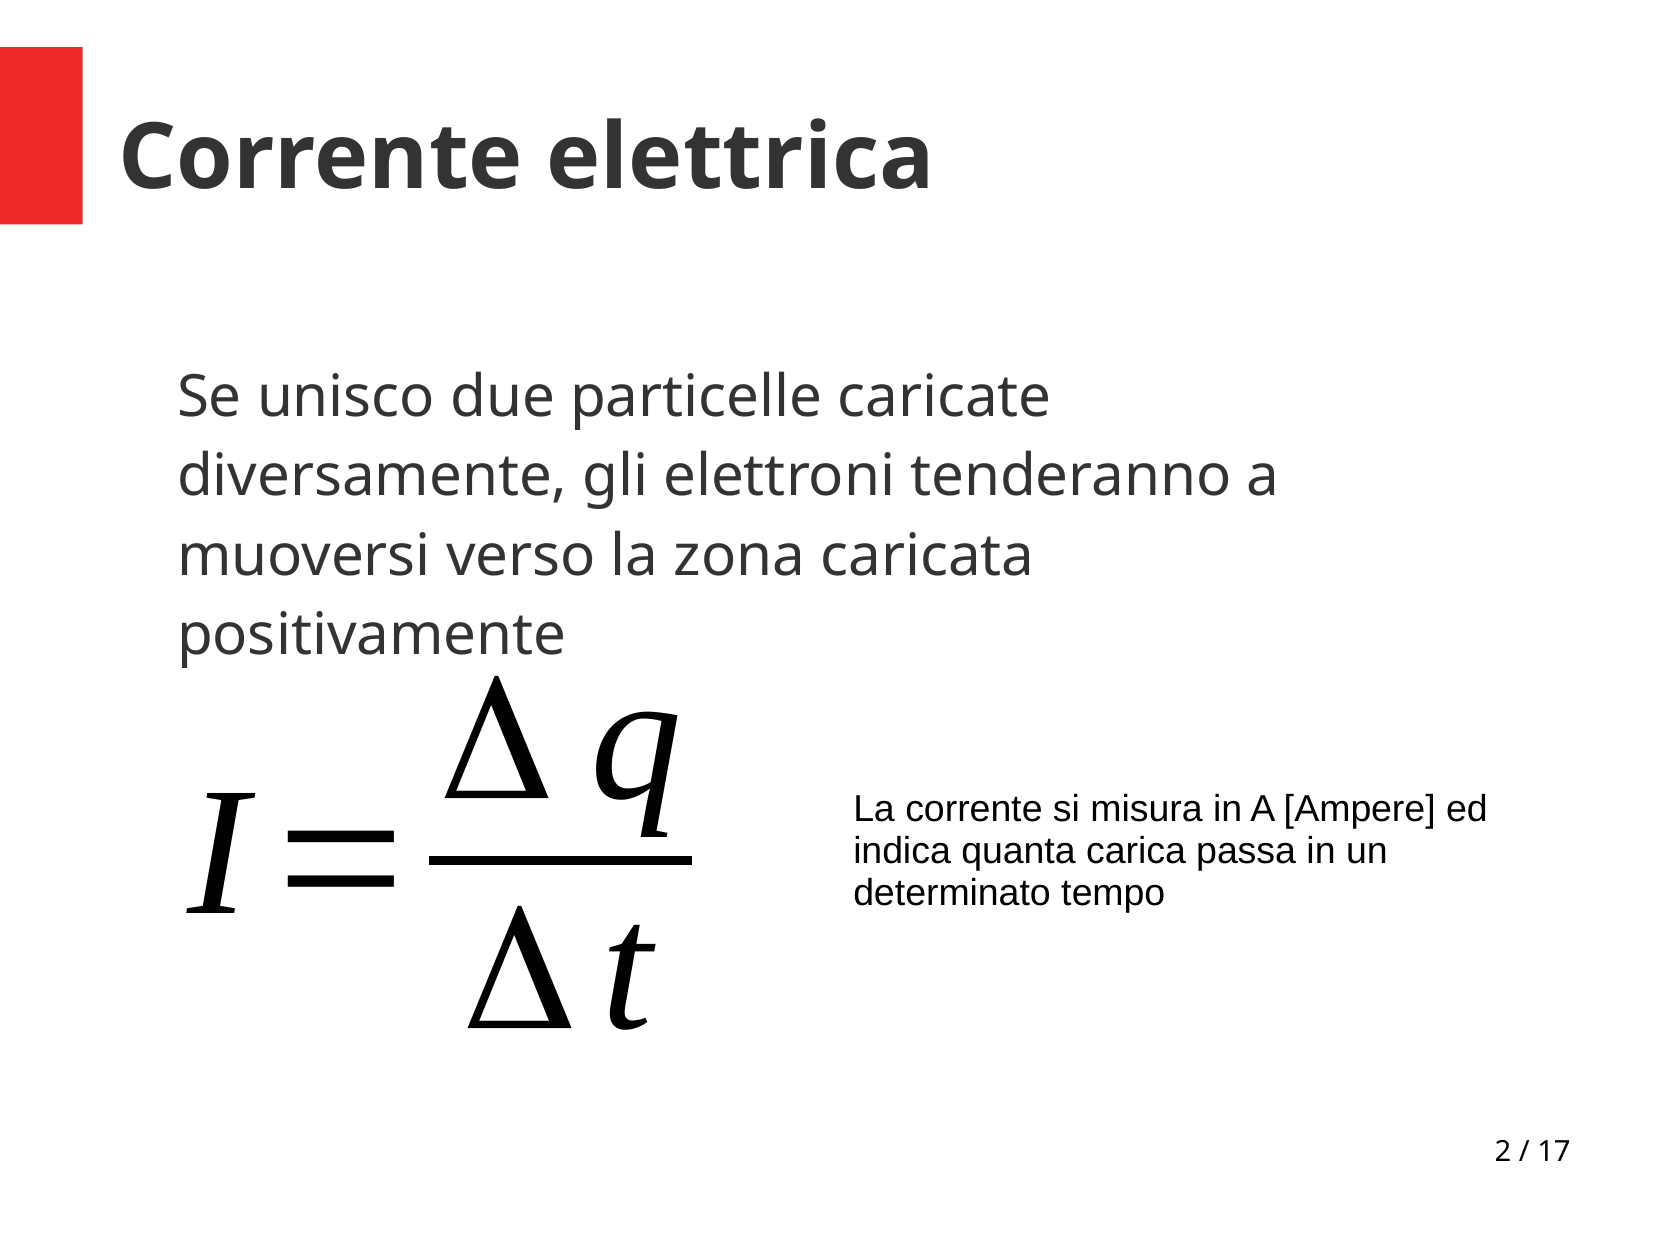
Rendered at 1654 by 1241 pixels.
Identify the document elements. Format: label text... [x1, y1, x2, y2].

title Corrente elettrica [118, 49, 1571, 257]
text_box La corrente si misura in A [Ampere] ed indica quanta carica passa in un determinato tempo [838, 780, 1548, 922]
list Se unisco due particelle caricate diversamente, gli elettroni tenderanno a muoversi verso la zona caricata positivamente [106, 354, 1418, 662]
chart [129, 637, 745, 1074]
